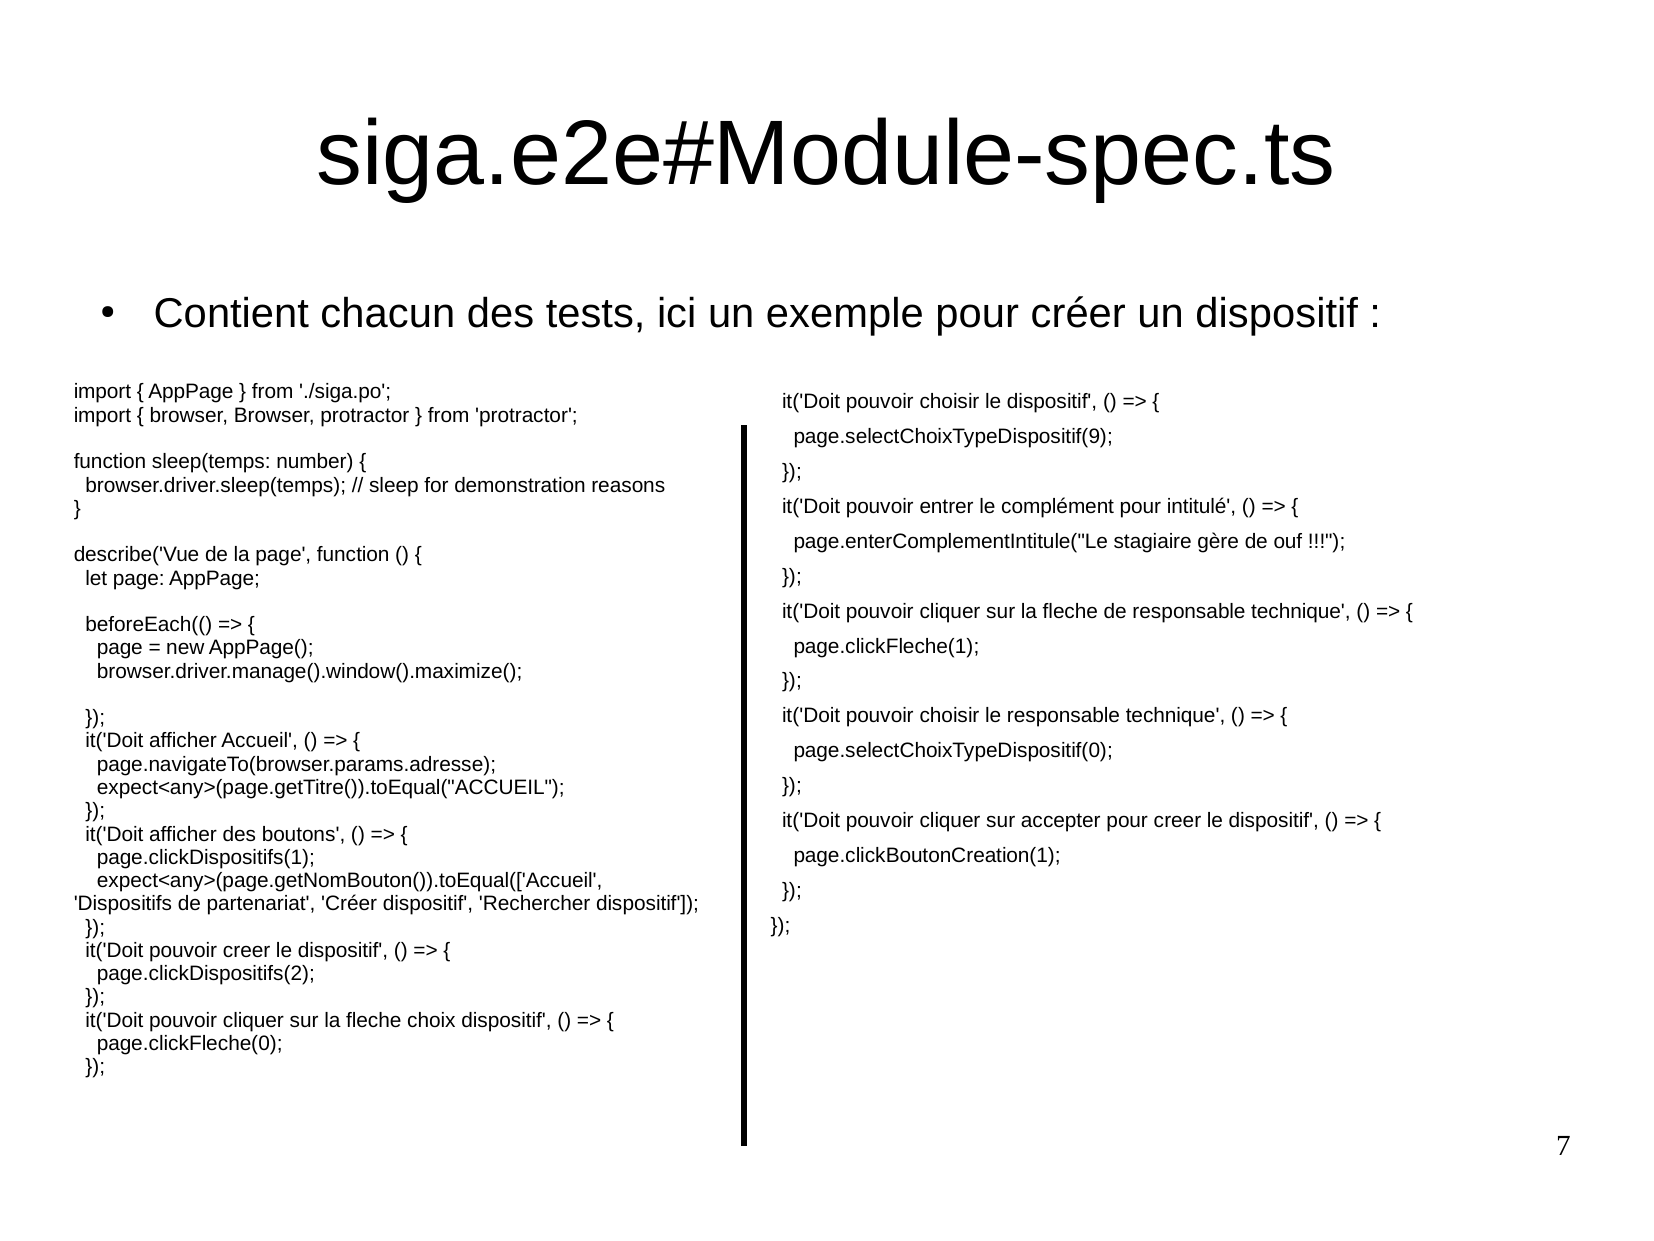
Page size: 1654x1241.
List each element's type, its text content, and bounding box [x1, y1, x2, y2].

title siga.e2e#Module-spec.ts [82, 49, 1571, 257]
list Contient chacun des tests, ici un exemple pour créer un dispositif : [82, 290, 1571, 1010]
text_box it('Doit pouvoir choisir le dispositif', () => { page.selectChoixTypeDispositif(9); }); it('Doit pouvoir entrer le complément pour intitulé', () => { page.enterComplementIntitule("Le stagiaire gère de ouf !!!"); }); it('Doit pouvoir cliquer sur la fleche de responsable technique', () => { page.clickFleche(1); }); it('Doit pouvoir choisir le responsable technique', () => { page.selectChoixTypeDispositif(0); }); it('Doit pouvoir cliquer sur accepter pour creer le dispositif', () => { page.clickBoutonCreation(1); }); }); [755, 370, 1642, 1010]
text_box import { AppPage } from './siga.po'; import { browser, Browser, protractor } from 'protractor'; function sleep(temps: number) { browser.driver.sleep(temps); // sleep for demonstration reasons } describe('Vue de la page', function () { let page: AppPage; beforeEach(() => { page = new AppPage(); browser.driver.manage().window().maximize(); }); it('Doit afficher Accueil', () => { page.navigateTo(browser.params.adresse); expect<any>(page.getTitre()).toEqual("ACCUEIL"); }); it('Doit afficher des boutons', () => { page.clickDispositifs(1); expect<any>(page.getNomBouton()).toEqual(['Accueil', 'Dispositifs de partenariat', 'Créer dispositif', 'Rechercher dispositif']); }); it('Doit pouvoir creer le dispositif', () => { page.clickDispositifs(2); }); it('Doit pouvoir cliquer sur la fleche choix dispositif', () => { page.clickFleche(0); }); [59, 372, 721, 1241]
